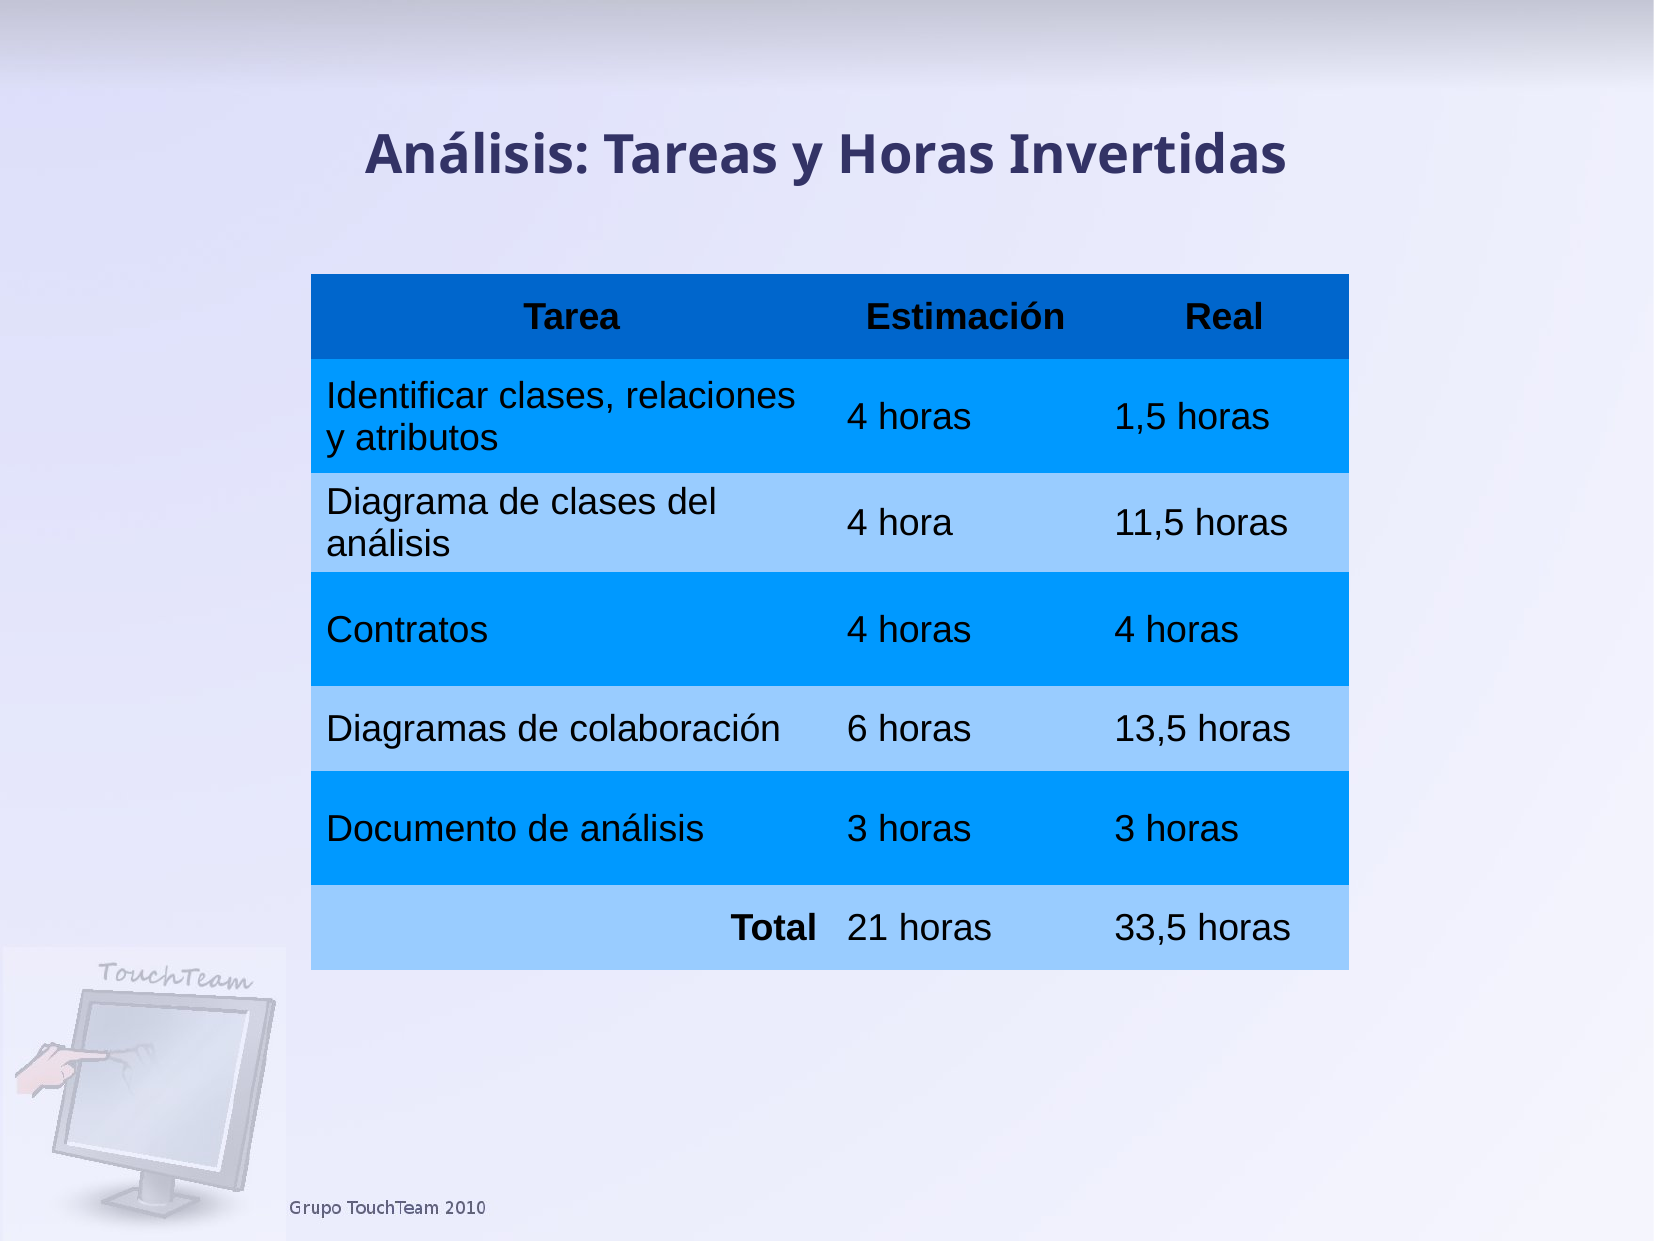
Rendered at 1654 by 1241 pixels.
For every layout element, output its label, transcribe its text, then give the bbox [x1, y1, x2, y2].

table_cell 1,5 horas [1100, 359, 1349, 473]
table_cell 4 horas [832, 572, 1100, 686]
table_cell Contratos [311, 572, 832, 686]
title Análisis: Tareas y Horas Invertidas [82, 56, 1571, 250]
table_cell 3 horas [1100, 771, 1349, 885]
table_cell Diagramas de colaboración [311, 686, 832, 771]
table_cell Identificar clases, relaciones y atributos [311, 359, 832, 473]
table_cell 3 horas [832, 771, 1100, 885]
table_cell 21 horas [832, 885, 1100, 970]
table_header Tarea [311, 274, 832, 359]
table_cell 33,5 horas [1100, 885, 1349, 970]
table_cell Diagrama de clases del análisis [311, 473, 832, 572]
table_cell 11,5 horas [1100, 473, 1349, 572]
table_header Real [1100, 274, 1349, 359]
table_cell 4 horas [1100, 572, 1349, 686]
table_cell 4 hora [832, 473, 1100, 572]
table_cell 13,5 horas [1100, 686, 1349, 771]
table_cell Documento de análisis [311, 771, 832, 885]
table_header Estimación [832, 274, 1100, 359]
table_cell 4 horas [832, 359, 1100, 473]
picture [0, 0, 1654, 1241]
table_cell 6 horas [832, 686, 1100, 771]
table_cell Total [311, 885, 832, 970]
